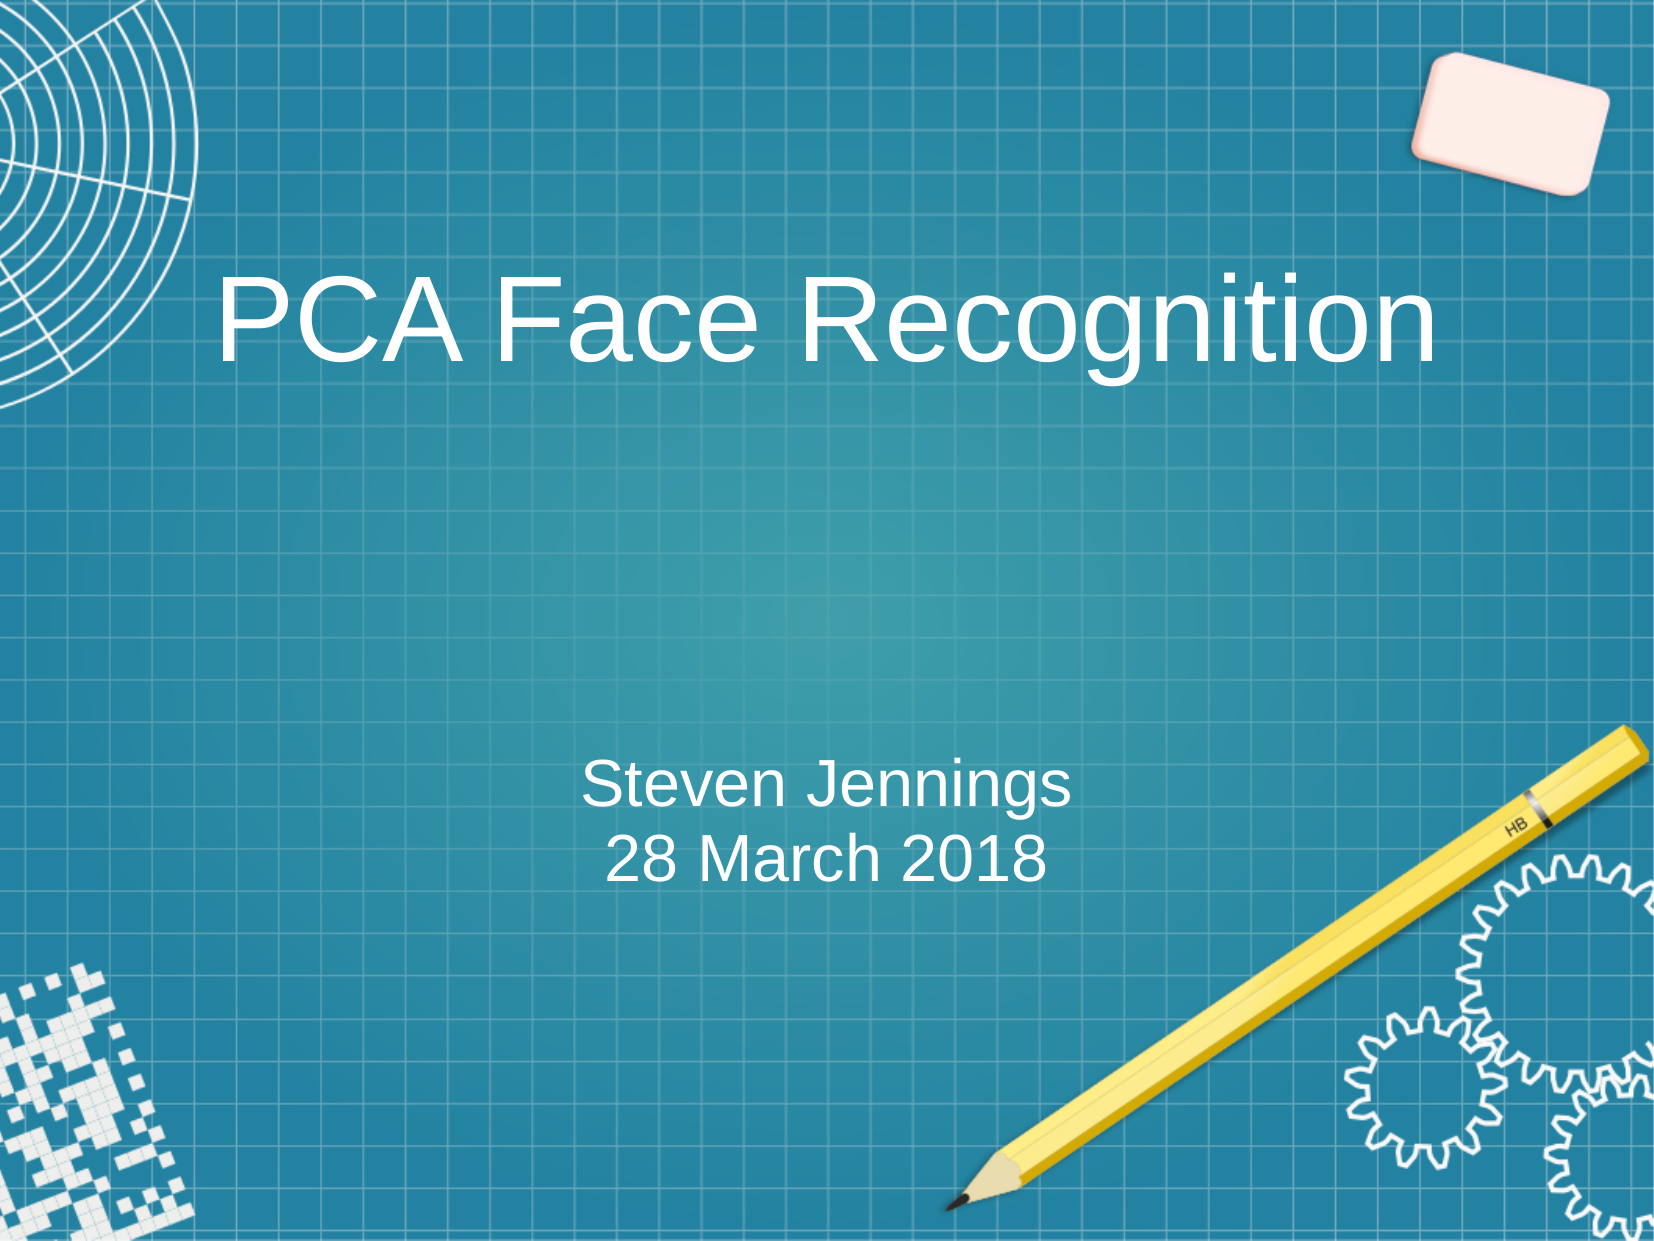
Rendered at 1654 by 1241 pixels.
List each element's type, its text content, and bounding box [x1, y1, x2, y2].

picture [0, 0, 1654, 1241]
title PCA Face Recognition [82, 177, 1571, 461]
subtitle Steven Jennings 28 March 2018 [82, 519, 1571, 1123]
